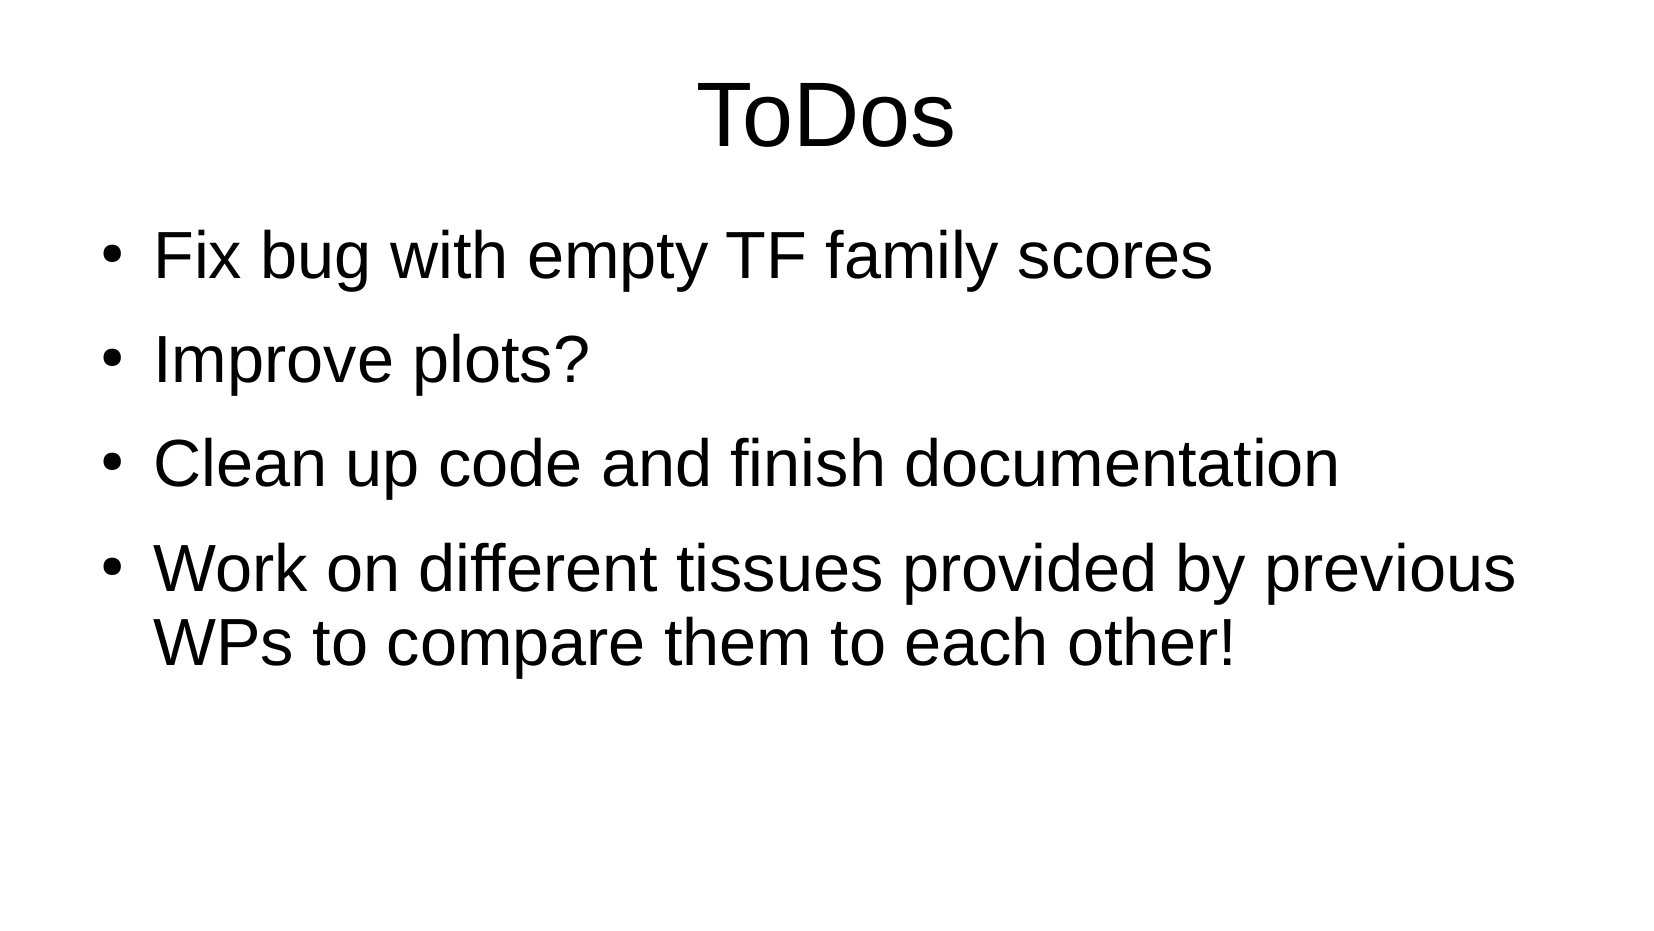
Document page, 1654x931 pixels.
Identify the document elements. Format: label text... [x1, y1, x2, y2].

list Fix bug with empty TF family scores Improve plots? Clean up code and finish documentation Work on different tissues provided by previous WPs to compare them to each other! [82, 217, 1571, 758]
title ToDos [82, 37, 1571, 193]
